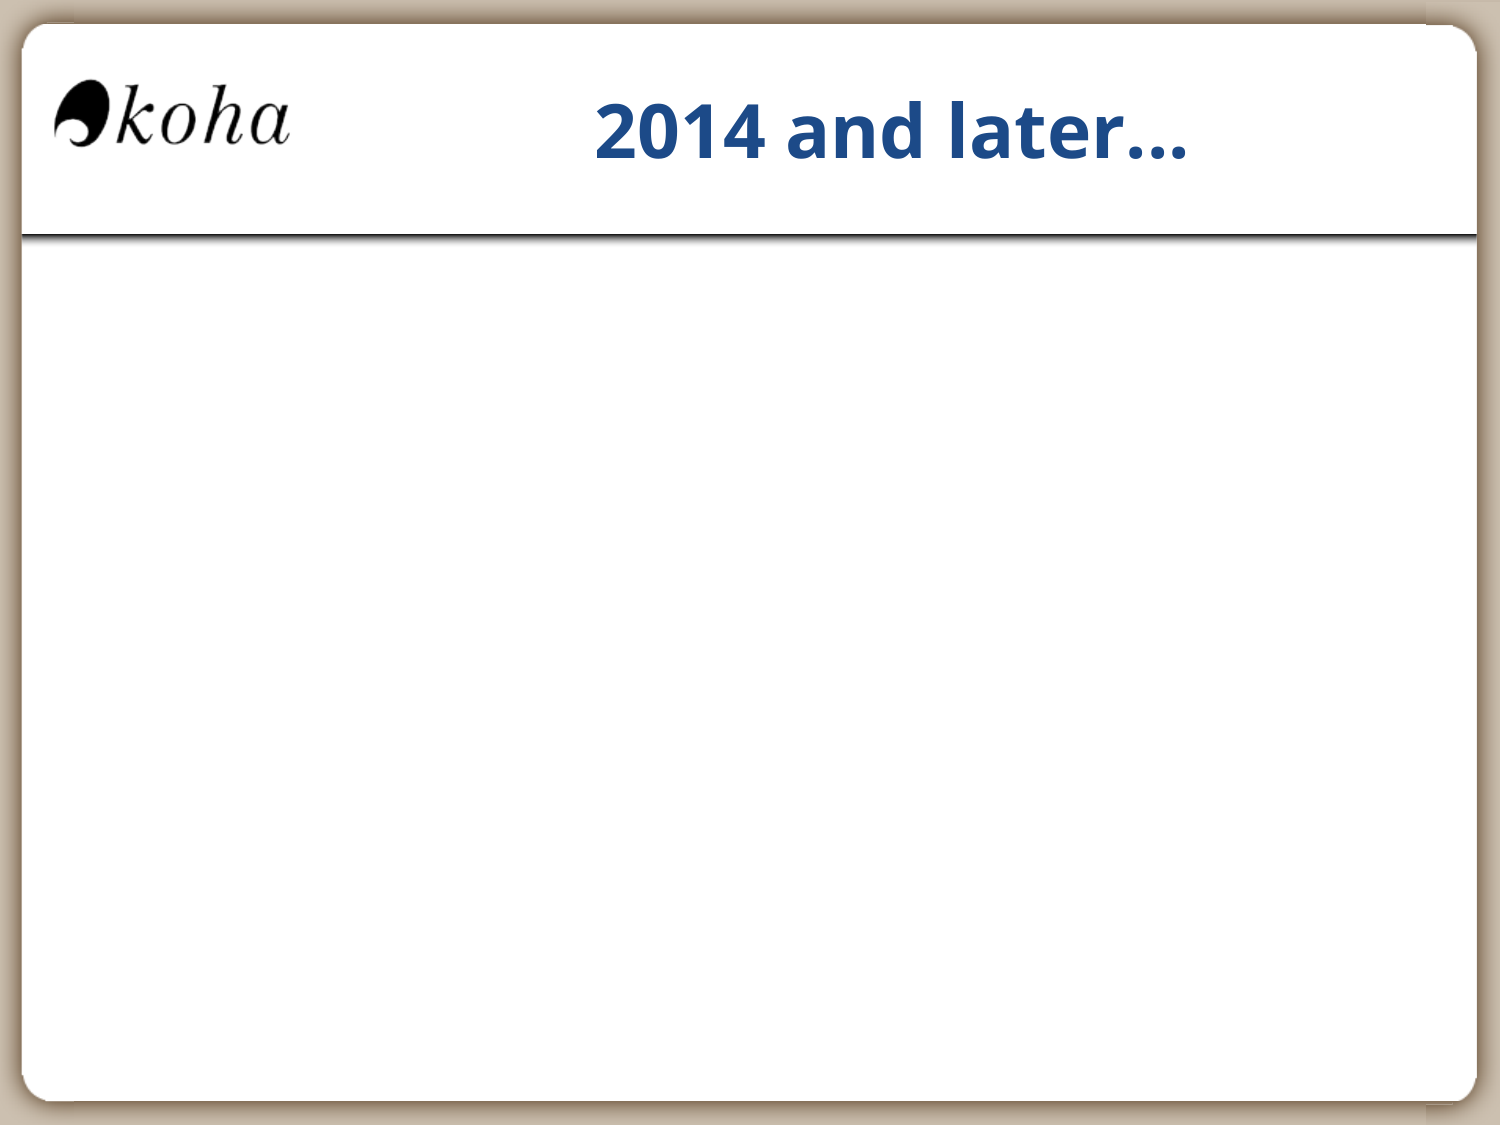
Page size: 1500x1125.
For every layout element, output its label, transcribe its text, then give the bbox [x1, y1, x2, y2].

title 2014 and later... [315, 0, 1463, 260]
picture [0, 0, 1500, 1125]
